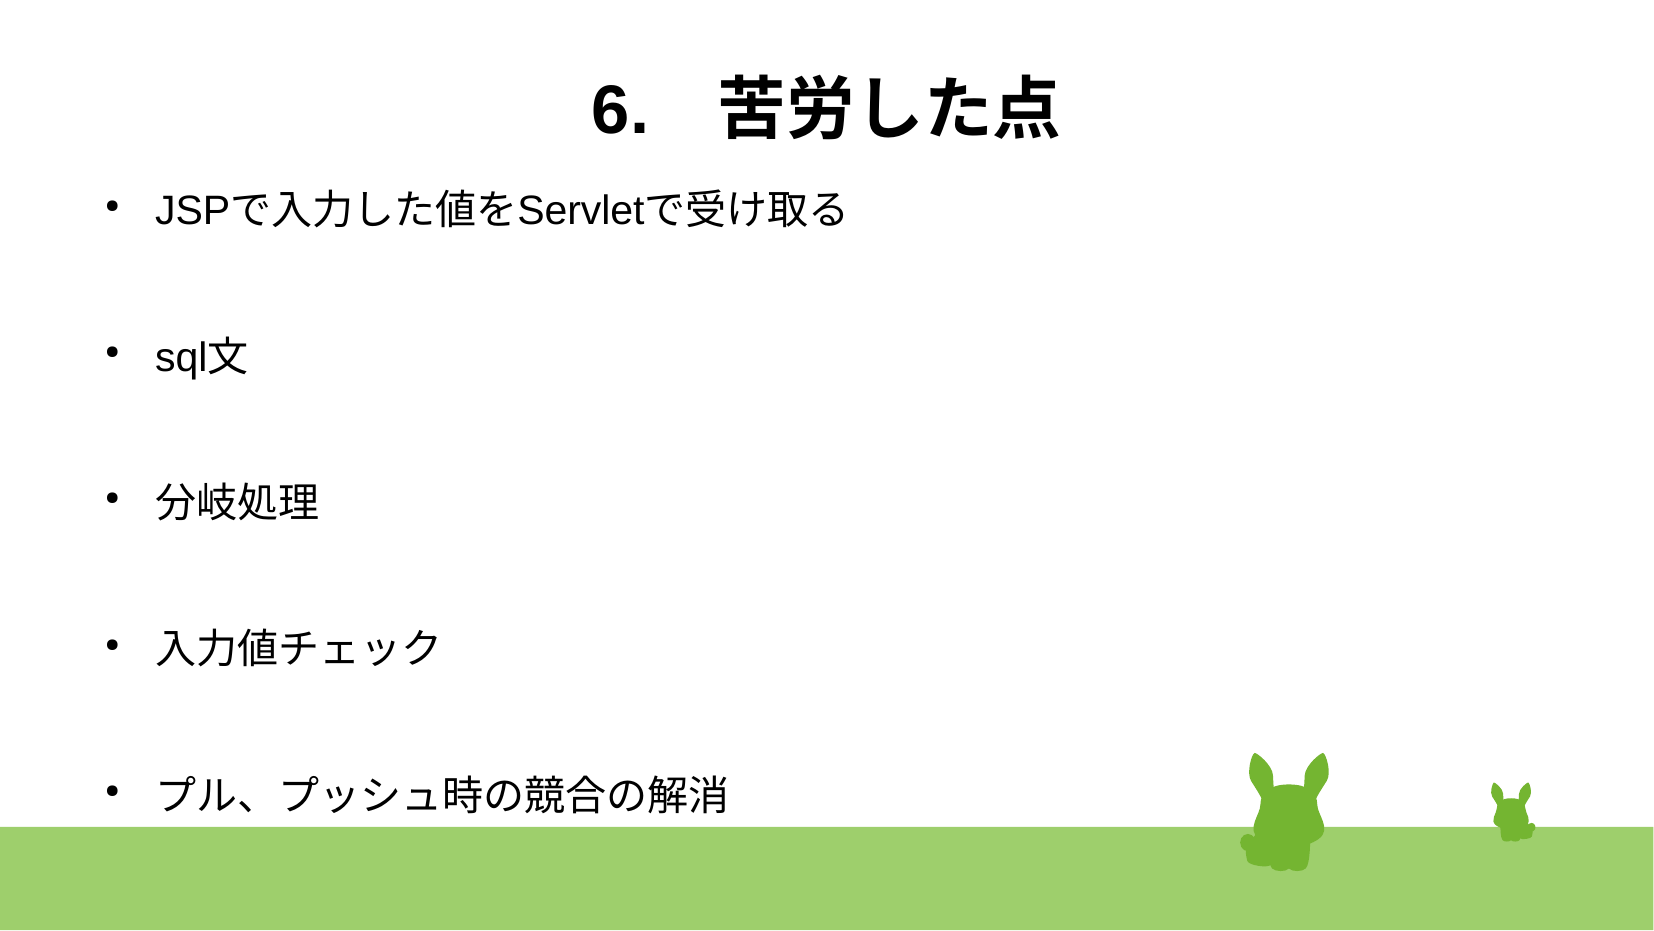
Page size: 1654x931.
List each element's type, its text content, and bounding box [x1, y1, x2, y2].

title 6. 苦労した点 [88, 29, 1565, 177]
list JSPで入力した値をServletで受け取る sql文 分岐処理 入力値チェック プル、プッシュ時の競合の解消 [88, 177, 1625, 827]
